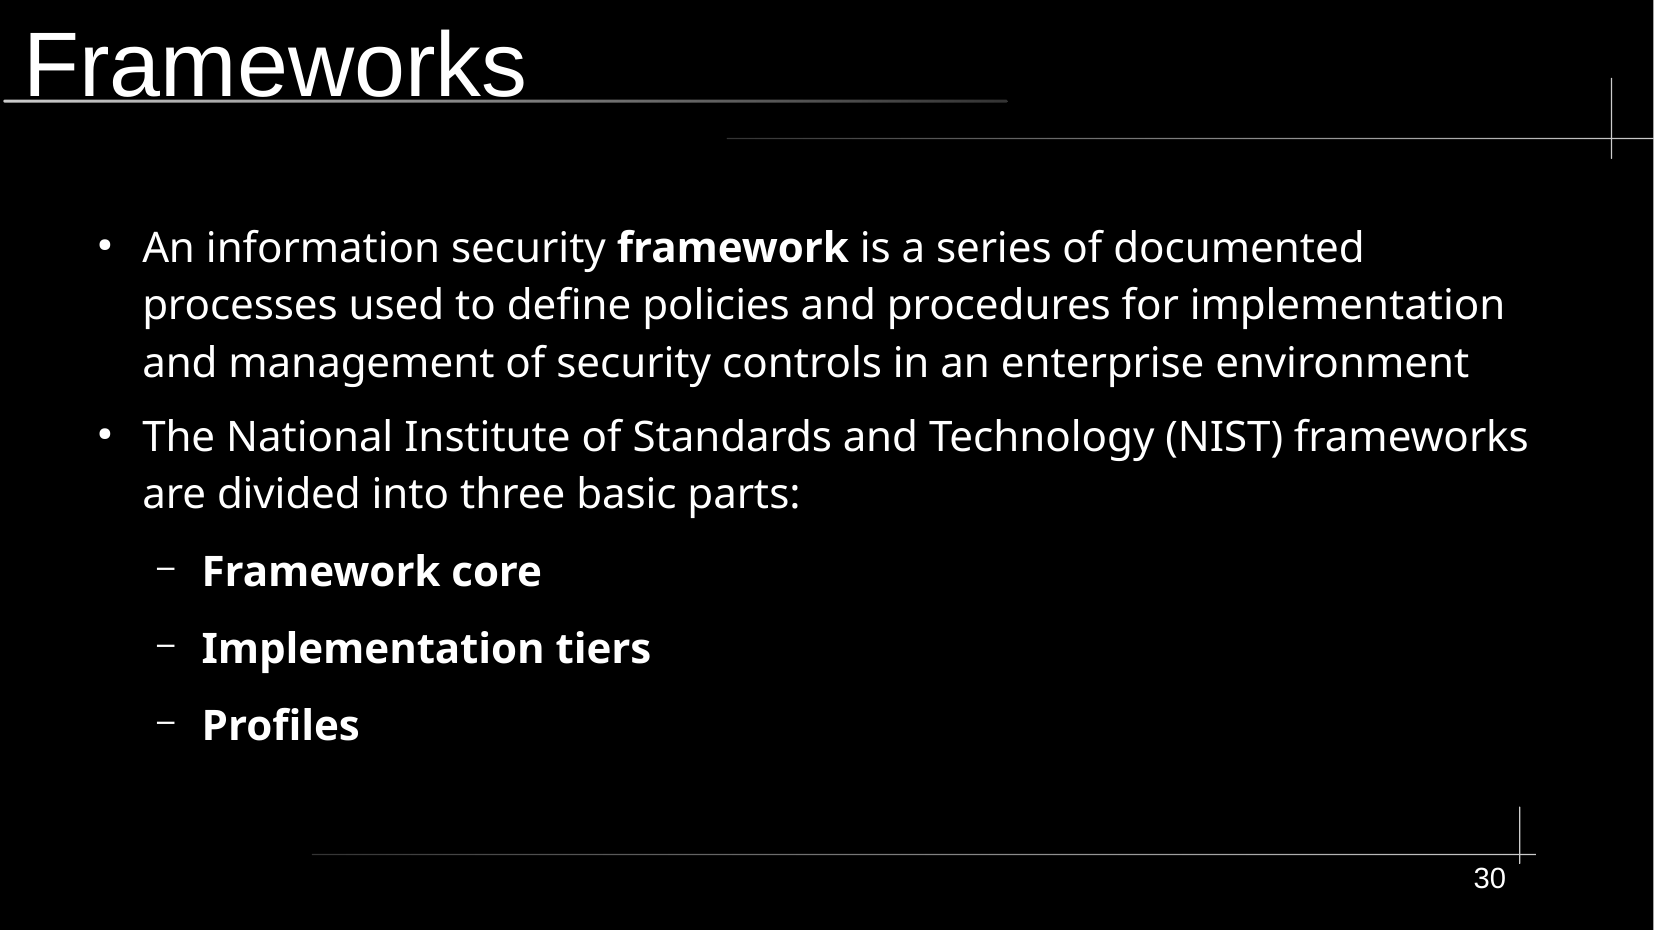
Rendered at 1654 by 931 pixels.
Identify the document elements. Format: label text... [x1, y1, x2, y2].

list An information security framework is a series of documented processes used to define policies and procedures for implementation and management of security controls in an enterprise environment The National Institute of Standards and Technology (NIST) frameworks are divided into three basic parts: Framework core Implementation tiers Profiles [82, 217, 1571, 758]
title Frameworks [23, 11, 1589, 119]
